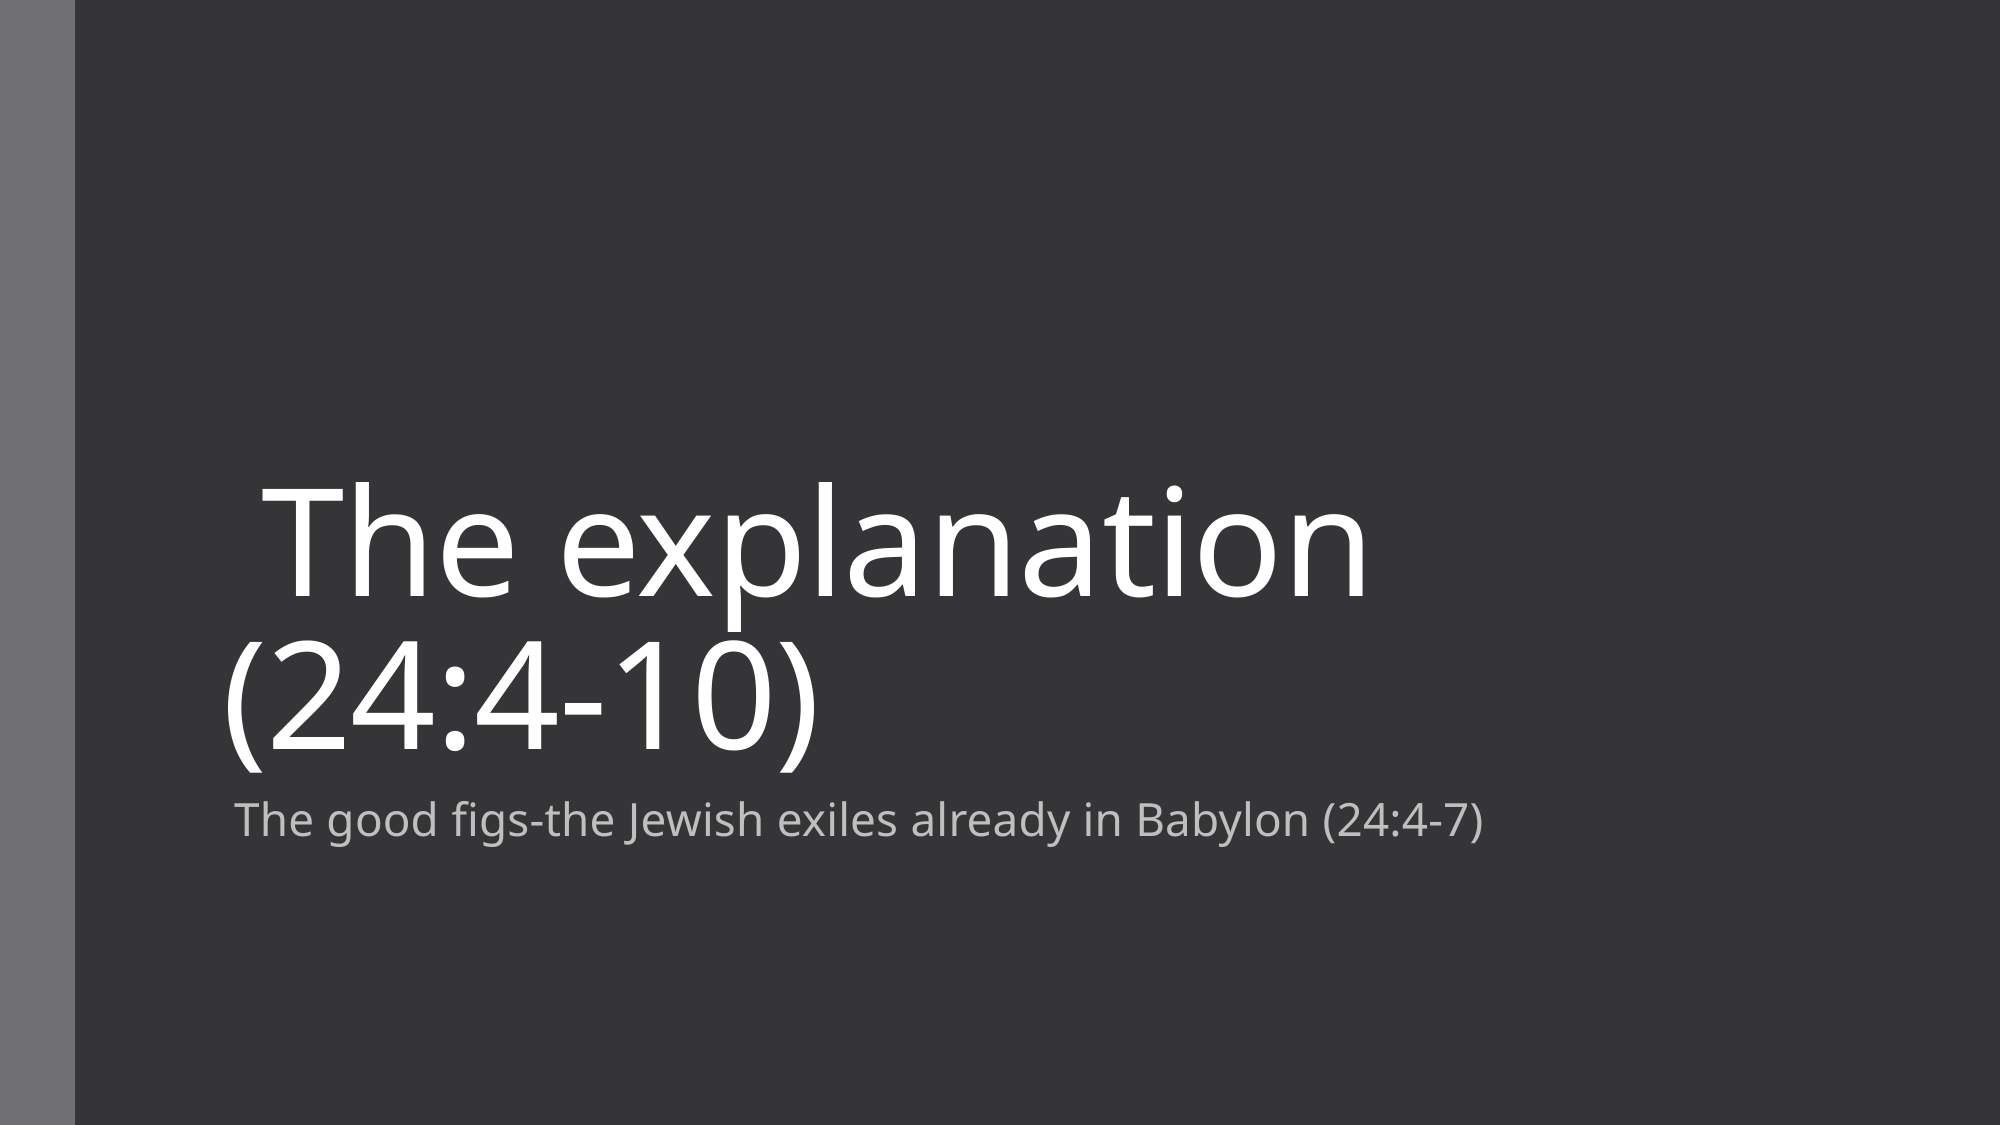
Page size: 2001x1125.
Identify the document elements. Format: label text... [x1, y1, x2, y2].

title The explanation (24:4-10) [206, 124, 1752, 787]
subtitle The good figs-the Jewish exiles already in Babylon (24:4-7) [206, 787, 1752, 1066]
